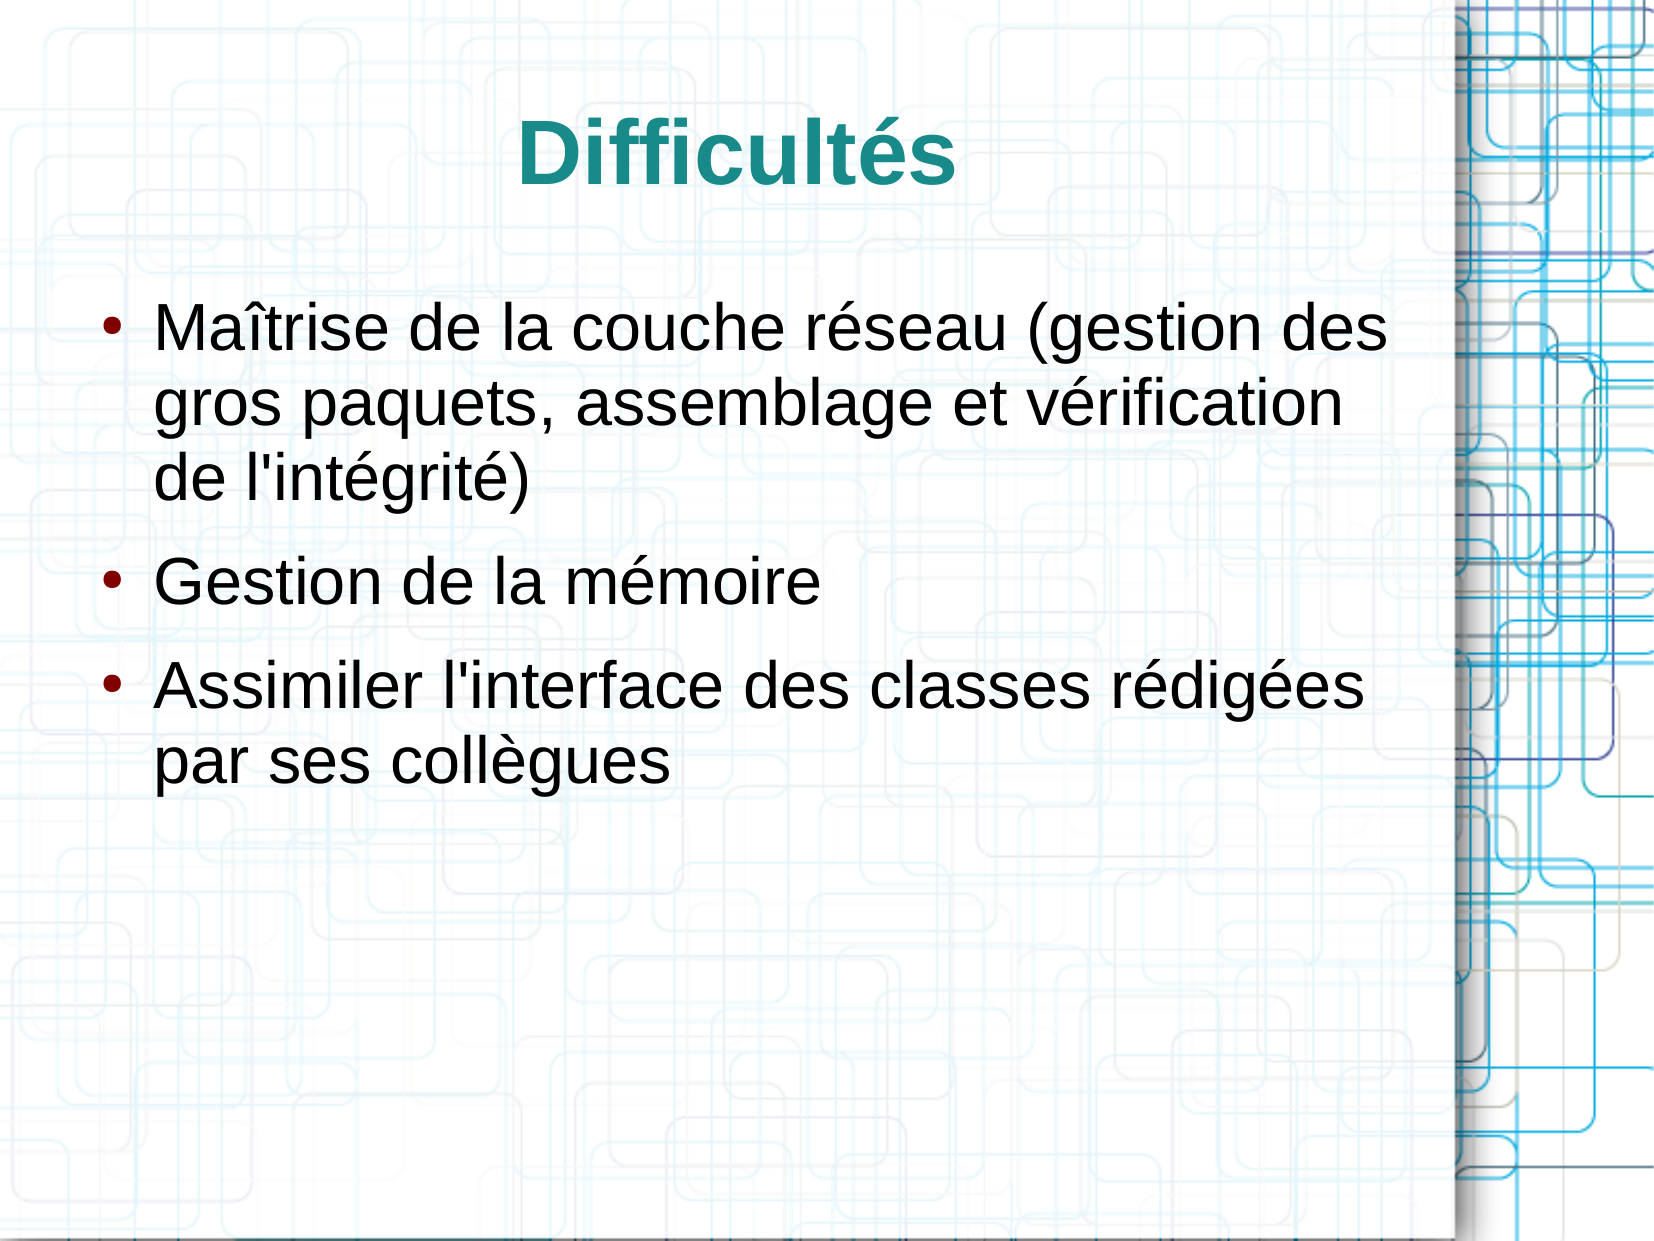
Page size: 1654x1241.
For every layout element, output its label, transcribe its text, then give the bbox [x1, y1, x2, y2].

title Difficultés [59, 49, 1418, 257]
picture [0, 0, 1654, 1241]
list Maîtrise de la couche réseau (gestion des gros paquets, assemblage et vérification de l'intégrité) Gestion de la mémoire Assimiler l'interface des classes rédigées par ses collègues [82, 290, 1418, 1010]
